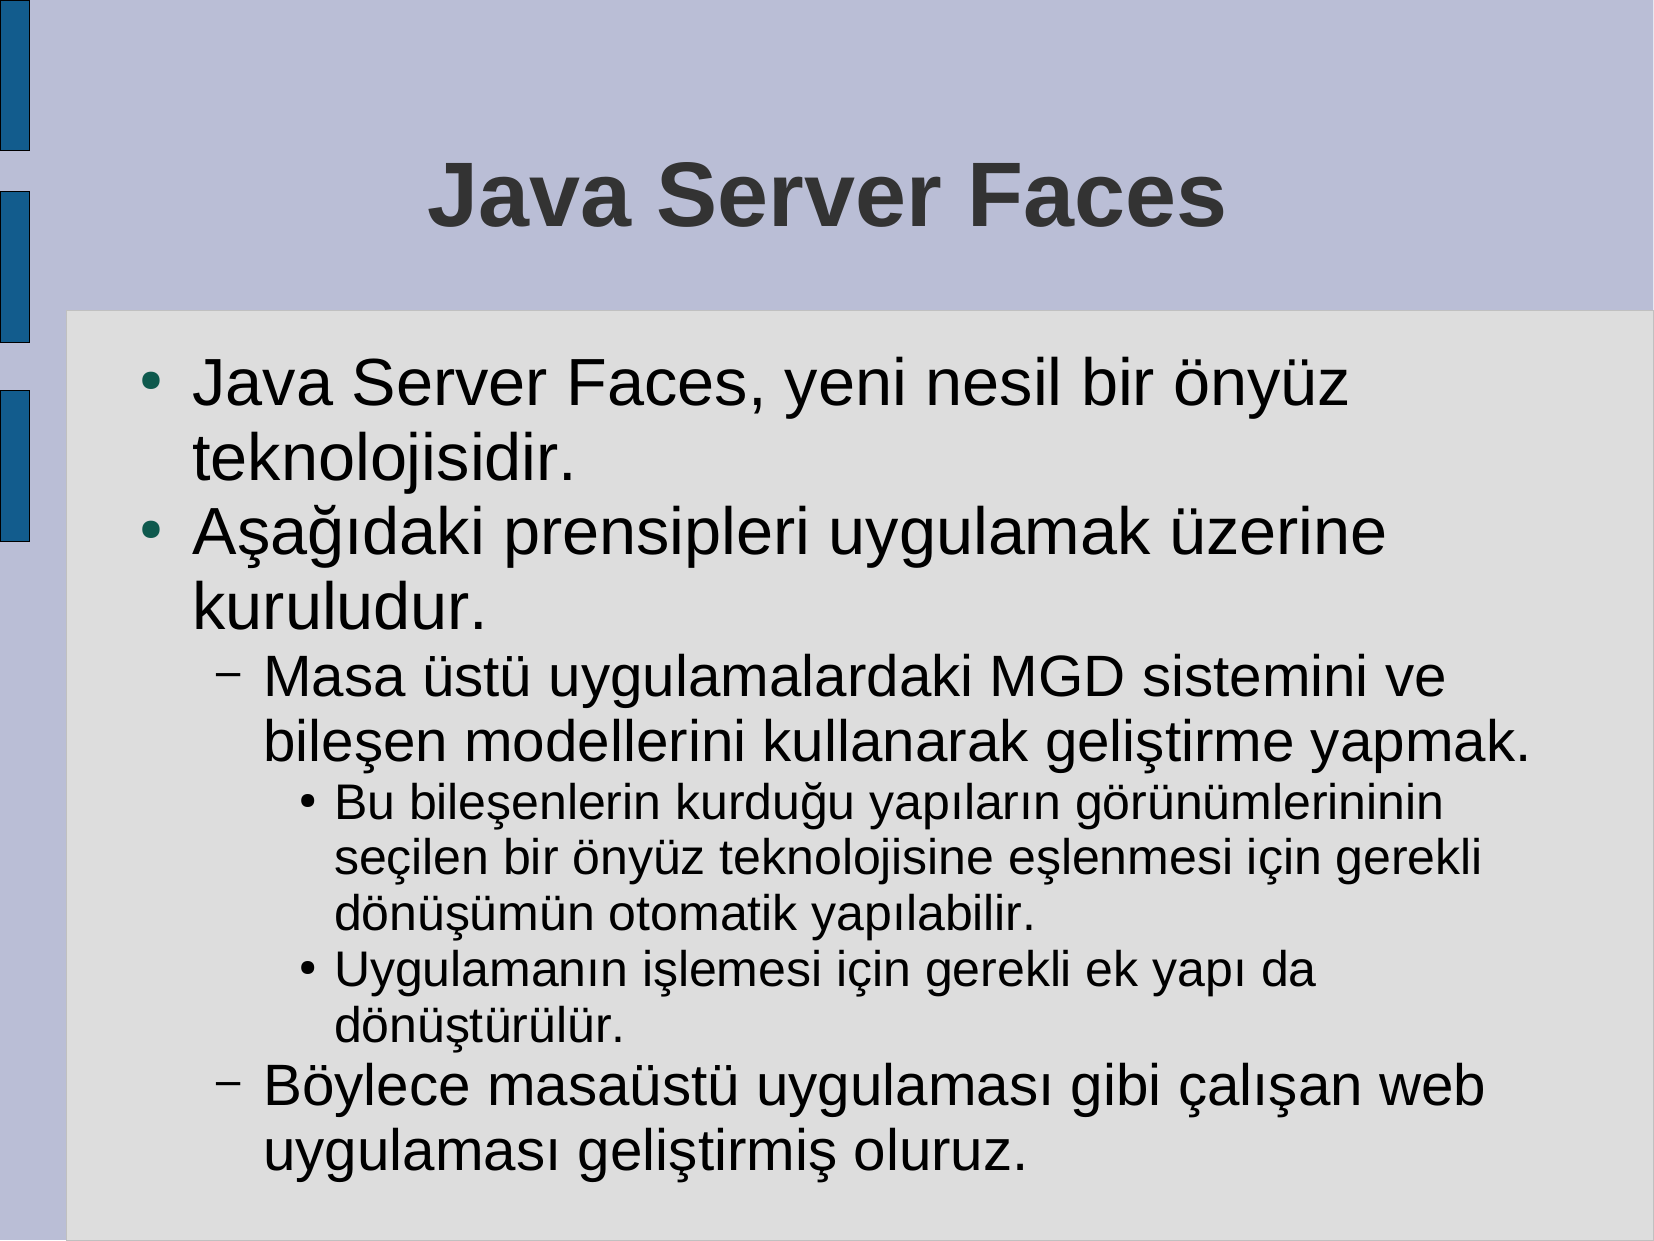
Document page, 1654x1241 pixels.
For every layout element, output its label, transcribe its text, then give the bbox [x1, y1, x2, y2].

title Java Server Faces [121, 91, 1534, 299]
list Java Server Faces, yeni nesil bir önyüz teknolojisidir. Aşağıdaki prensipleri uygulamak üzerine kuruludur. Masa üstü uygulamalardaki MGD sistemini ve bileşen modellerini kullanarak geliştirme yapmak. Bu bileşenlerin kurduğu yapıların görünümlerininin seçilen bir önyüz teknolojisine eşlenmesi için gerekli dönüşümün otomatik yapılabilir. Uygulamanın işlemesi için gerekli ek yapı da dönüştürülür. Böylece masaüstü uygulaması gibi çalışan web uygulaması geliştirmiş oluruz. [121, 344, 1534, 1183]
